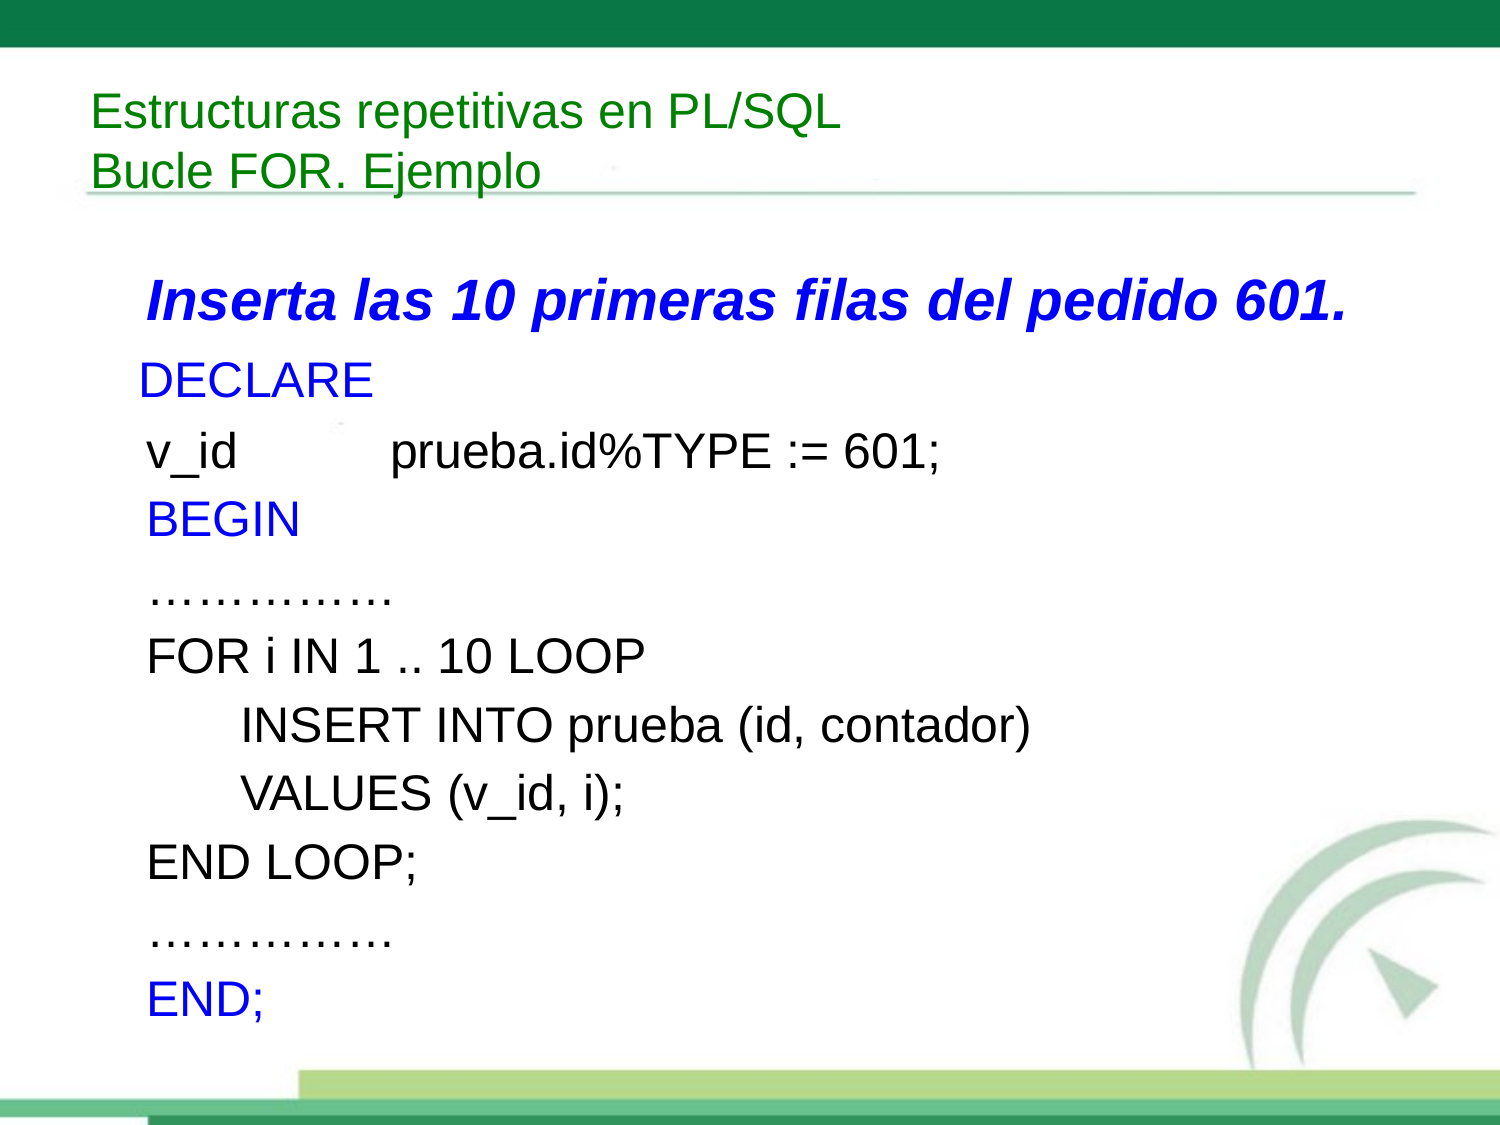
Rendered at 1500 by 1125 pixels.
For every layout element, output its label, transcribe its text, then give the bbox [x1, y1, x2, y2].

list Inserta las 10 primeras filas del pedido 601. DECLARE v_id prueba.id%TYPE := 601; BEGIN …………… FOR i IN 1 .. 10 LOOP INSERT INTO prueba (id, contador) VALUES (v_id, i); END LOOP; …………… END; [75, 262, 1426, 1113]
title Estructuras repetitivas en PL/SQL Bucle FOR. Ejemplo [75, 45, 1426, 233]
picture [0, 0, 1500, 1125]
